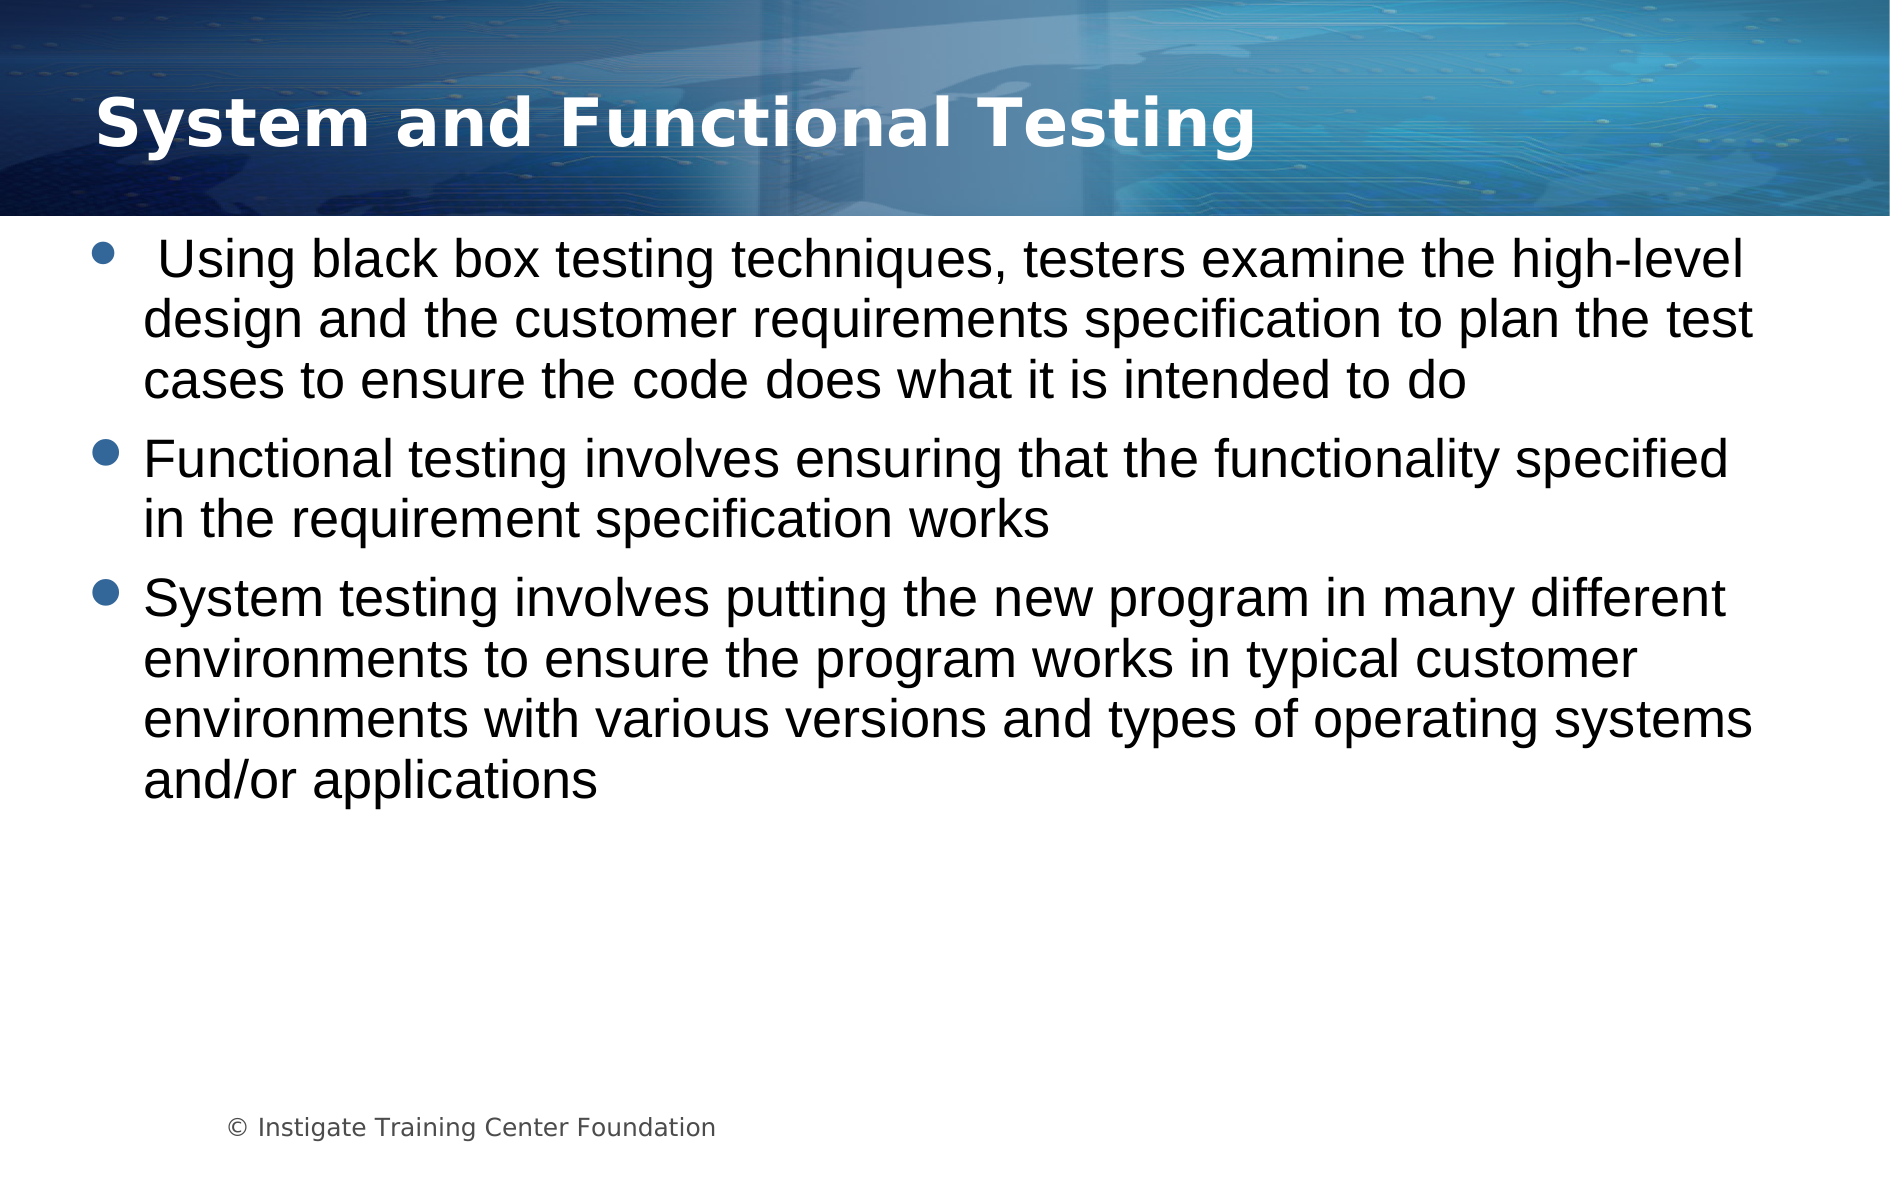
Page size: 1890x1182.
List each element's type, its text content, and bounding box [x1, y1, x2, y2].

list Using black box testing techniques, testers examine the high-level design and the customer requirements specification to plan the test cases to ensure the code does what it is intended to do Functional testing involves ensuring that the functionality specified in the requirement specification works System testing involves putting the new program in many different environments to ensure the program works in typical customer environments with various versions and types of operating systems and/or applications [88, 228, 1788, 914]
title System and Functional Testing [94, 47, 1793, 217]
picture [0, 0, 1890, 216]
